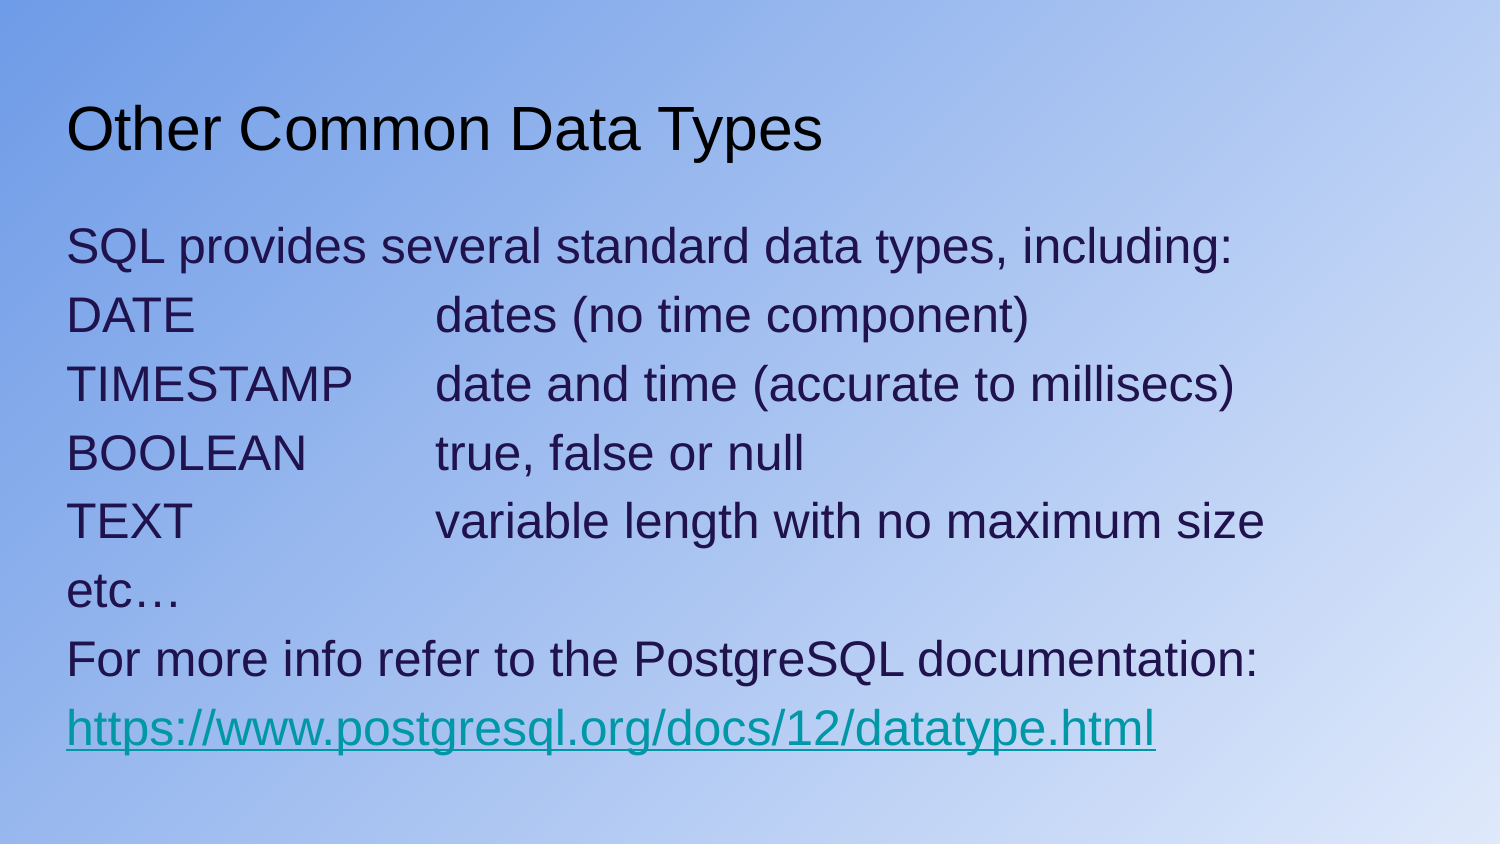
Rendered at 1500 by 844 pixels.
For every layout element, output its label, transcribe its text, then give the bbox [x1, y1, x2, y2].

list SQL provides several standard data types, including: DATE dates (no time component) TIMESTAMP date and time (accurate to millisecs) BOOLEAN true, false or null TEXT variable length with no maximum size etc… For more info refer to the PostgreSQL documentation: https://www.postgresql.org/docs/12/datatype.html [51, 189, 1449, 750]
title Other Common Data Types [51, 72, 1449, 167]
